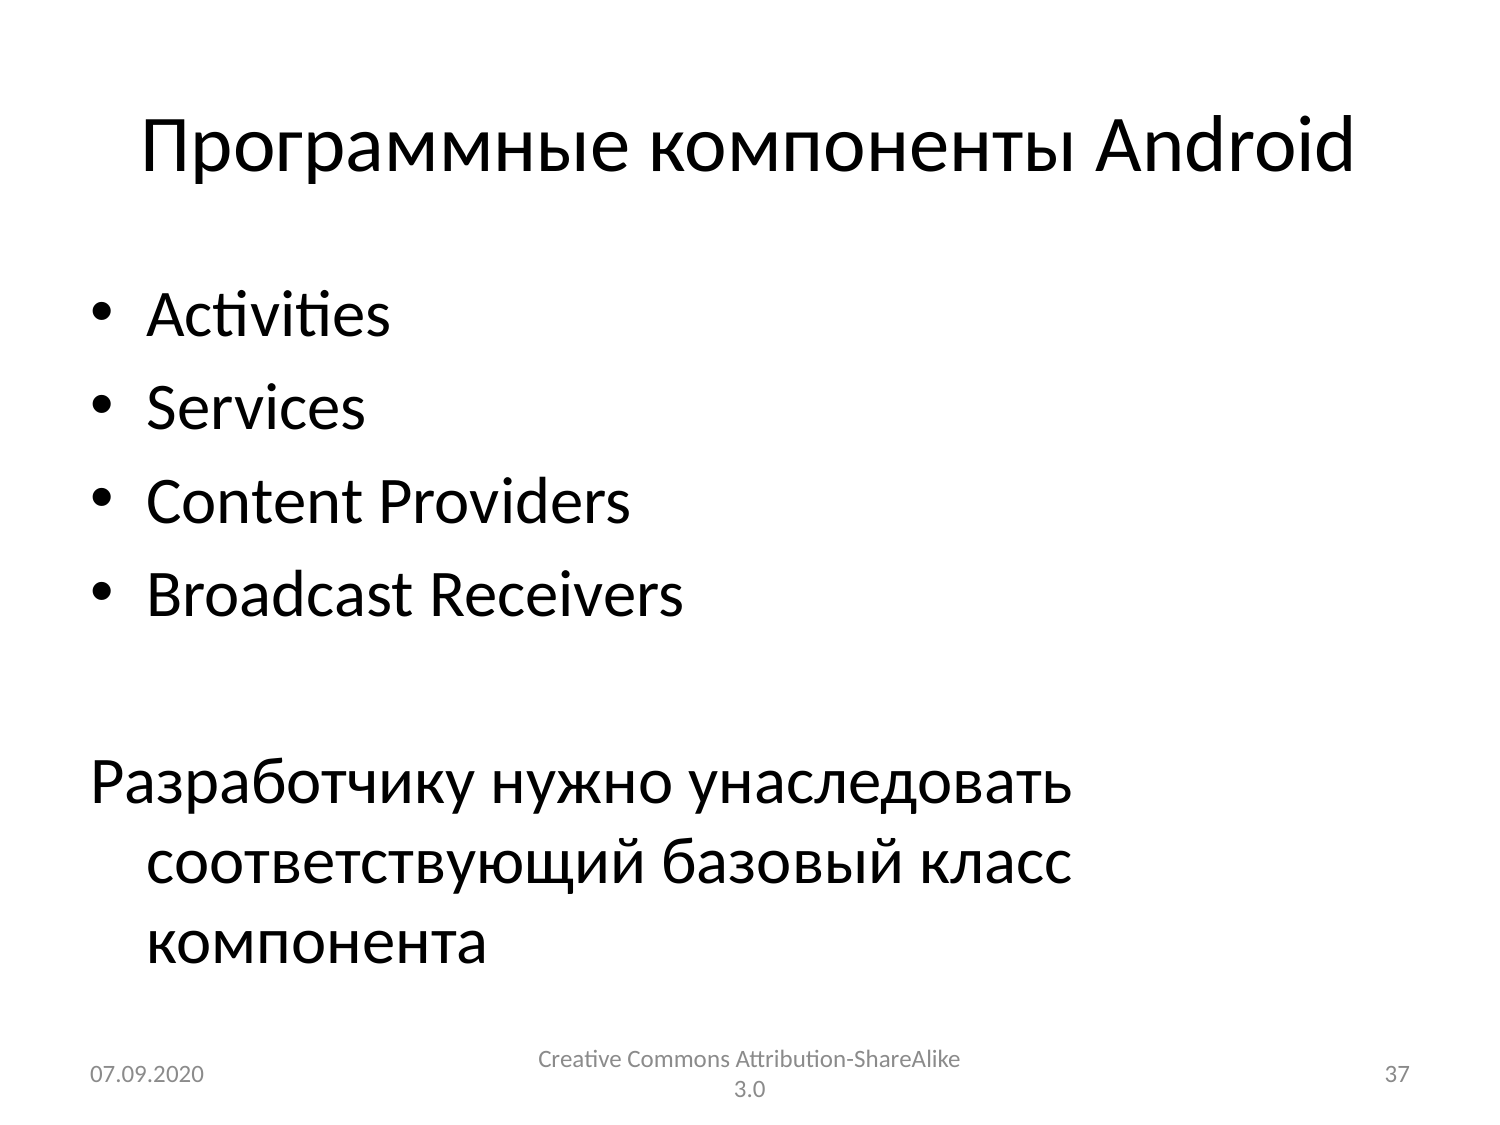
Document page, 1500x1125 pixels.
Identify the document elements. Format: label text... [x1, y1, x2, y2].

title Программные компоненты Android [75, 45, 1425, 233]
slide_number <number> [1074, 1042, 1425, 1103]
list Activities Services Content Providers Broadcast Receivers Разработчику нужно унаследовать соответствующий базовый класс компонента [75, 262, 1425, 1005]
footer Creative Commons Attribution-ShareAlike 3.0 [512, 1042, 988, 1103]
